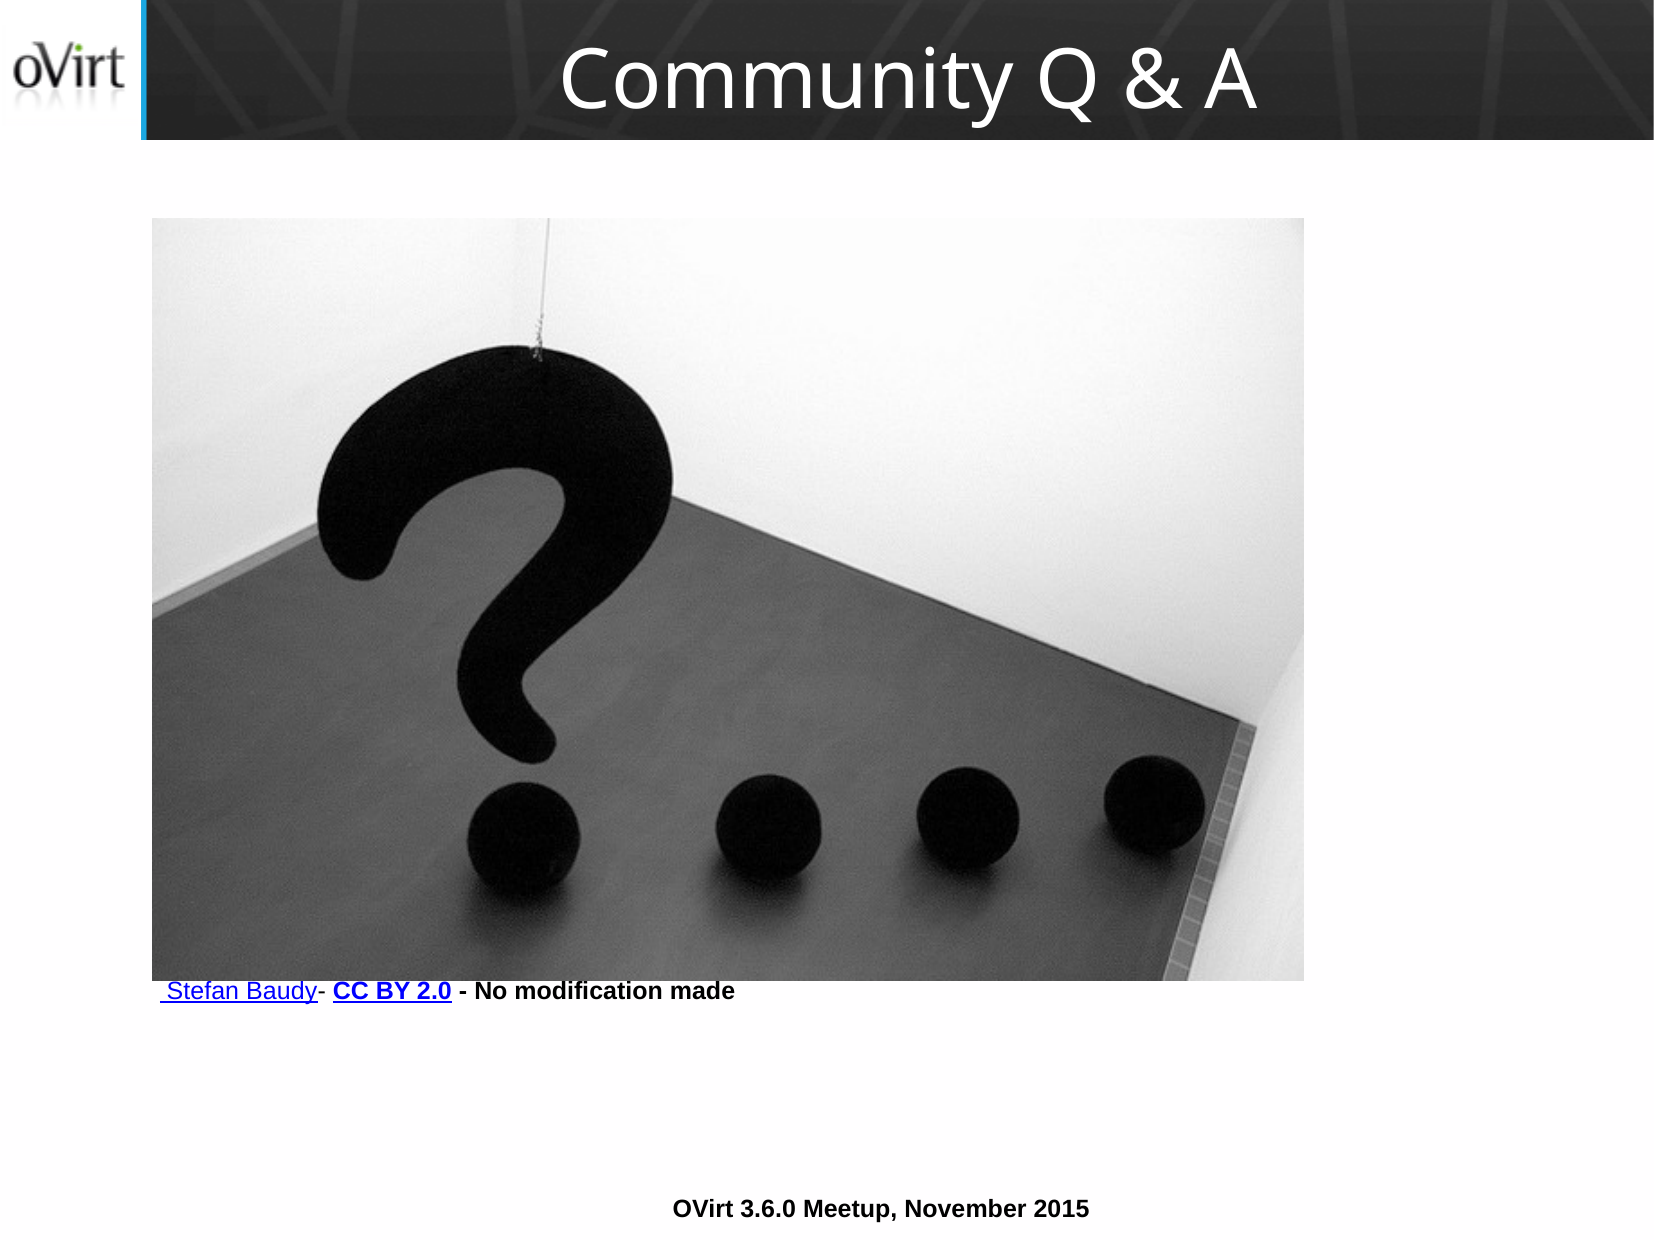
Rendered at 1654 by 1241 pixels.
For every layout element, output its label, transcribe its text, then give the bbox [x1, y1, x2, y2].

title Community Q & A [164, 18, 1653, 119]
picture [0, 0, 1654, 140]
text_box Stefan Baudy- CC BY 2.0 - No modification made [144, 955, 1568, 1160]
picture [152, 218, 1304, 981]
